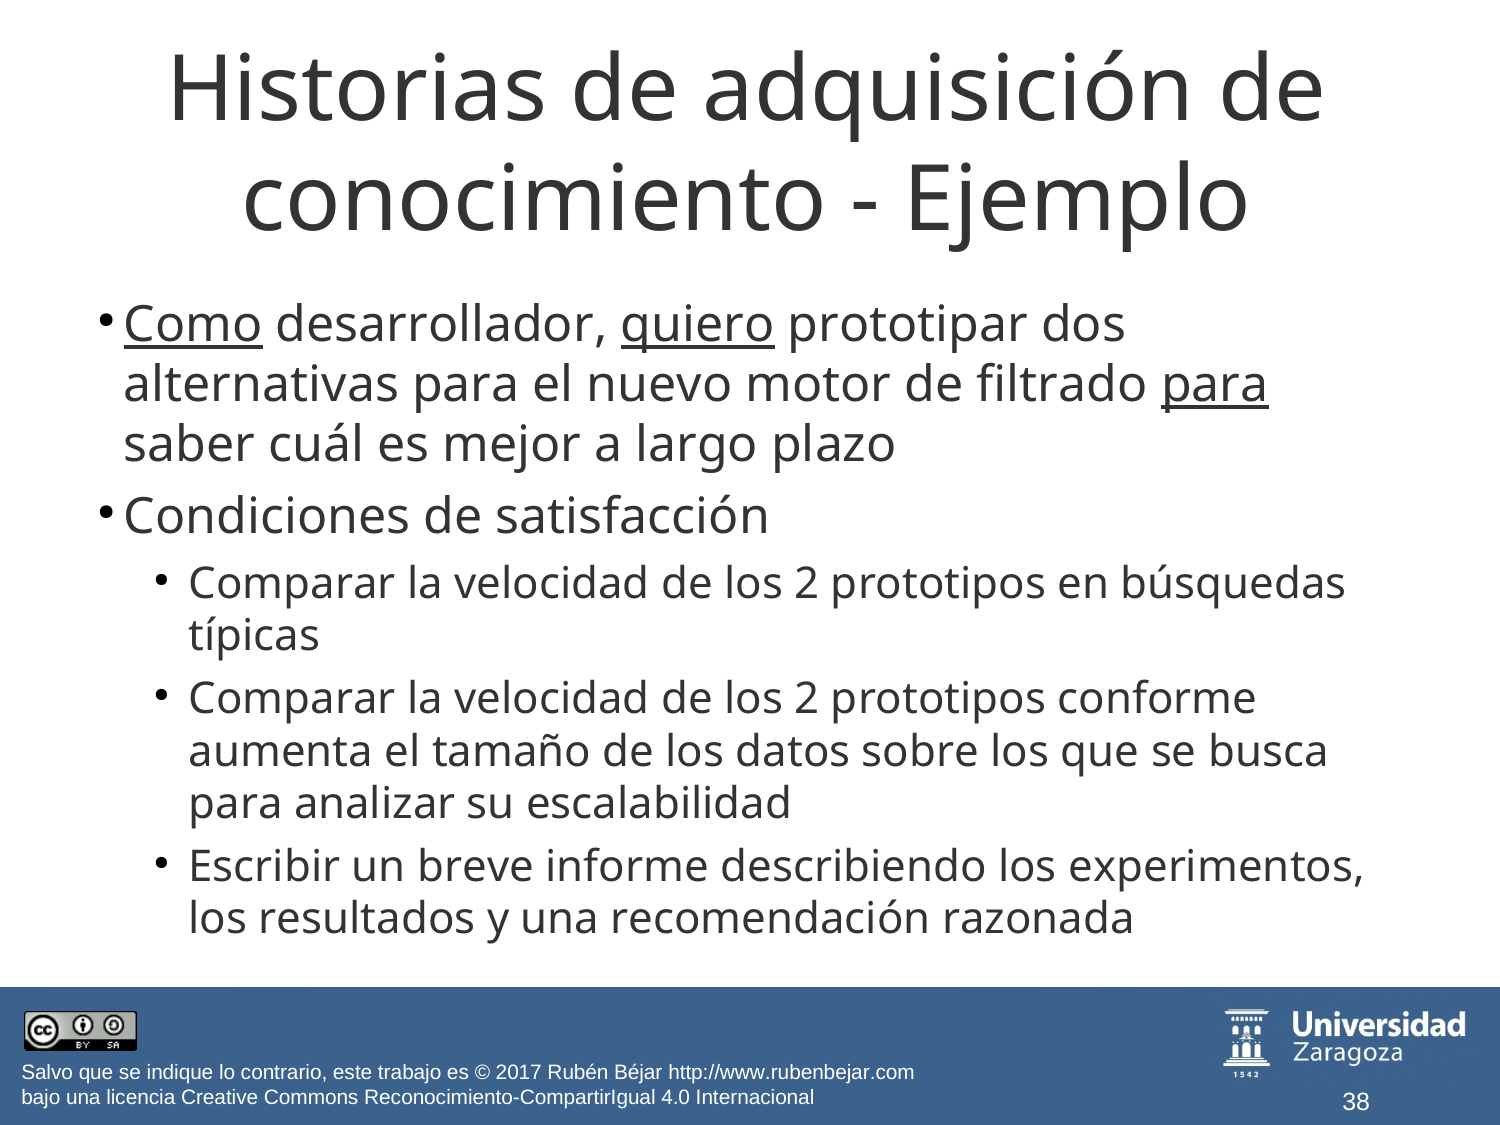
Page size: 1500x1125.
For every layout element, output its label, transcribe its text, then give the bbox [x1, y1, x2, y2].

picture [0, 987, 1500, 1125]
list Como desarrollador, quiero prototipar dos alternativas para el nuevo motor de filtrado para saber cuál es mejor a largo plazo Condiciones de satisfacción Comparar la velocidad de los 2 prototipos en búsquedas típicas Comparar la velocidad de los 2 prototipos conforme aumenta el tamaño de los datos sobre los que se busca para analizar su escalabilidad Escribir un breve informe describiendo los experimentos, los resultados y una recomendación razonada [82, 283, 1418, 957]
title Historias de adquisición de conocimiento - Ejemplo [74, 21, 1420, 257]
